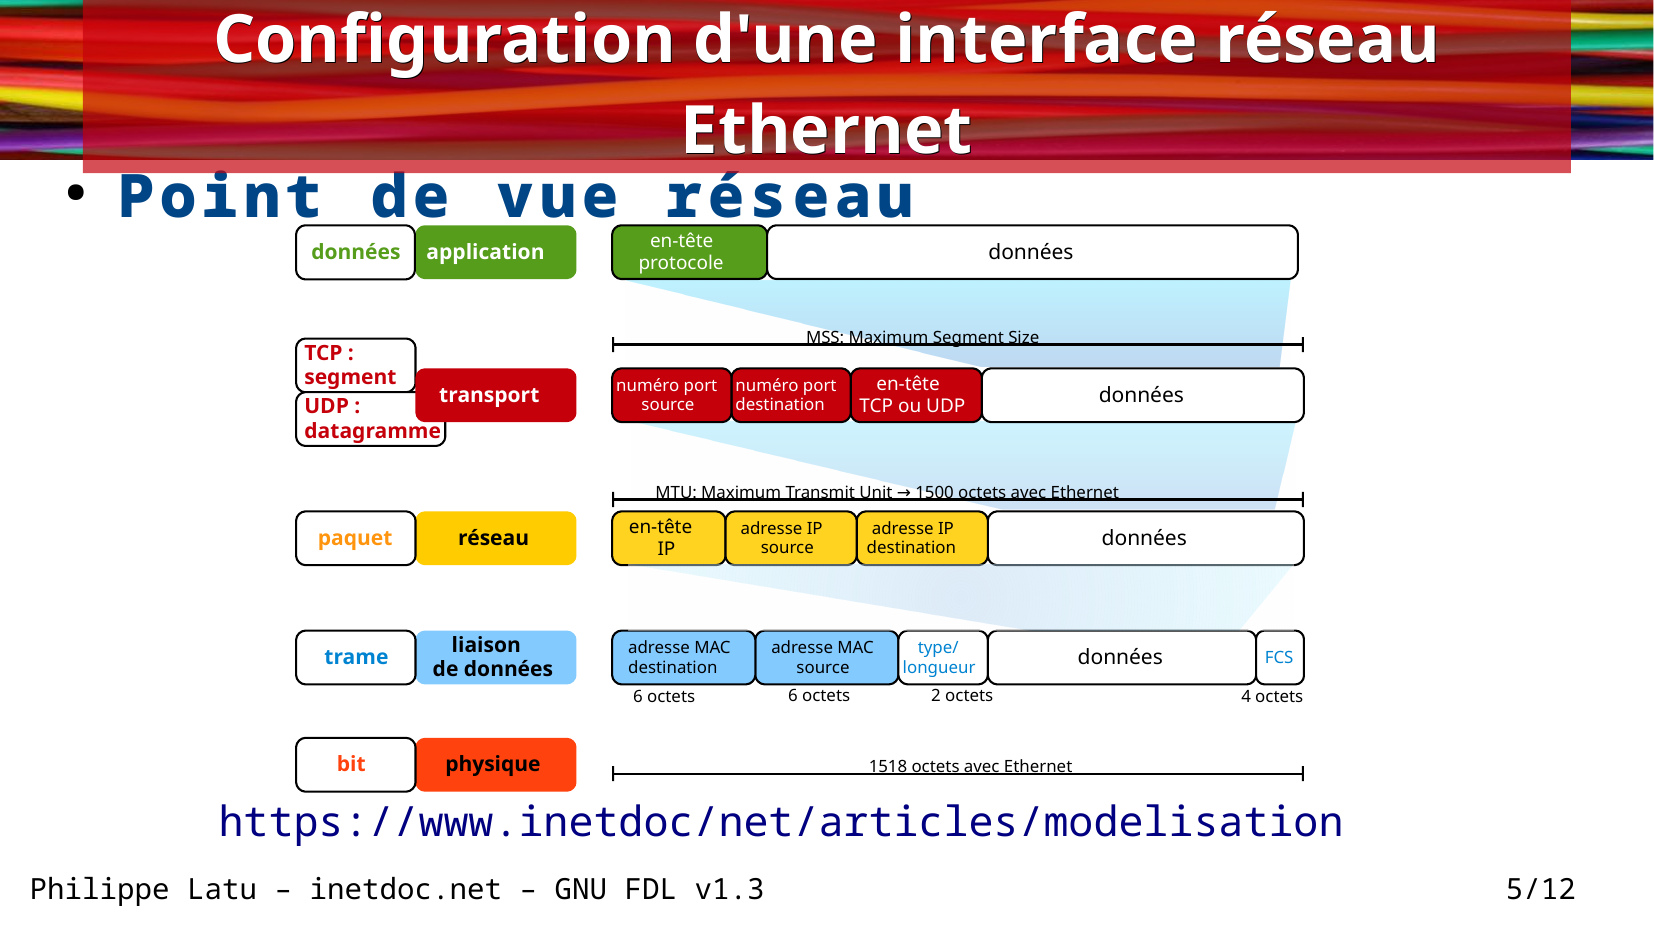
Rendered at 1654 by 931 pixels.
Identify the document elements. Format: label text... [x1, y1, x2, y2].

list Point de vue réseau [47, 153, 1559, 237]
text_box Philippe Latu – inetdoc.net – GNU FDL v1.3 <numéro>/12 [23, 861, 1619, 909]
title Configuration d'une interface réseau Ethernet [82, 10, 1571, 155]
picture [0, 0, 82, 160]
picture [1571, 0, 1654, 160]
text_box https://www.inetdoc/net/articles/modelisation [212, 767, 1382, 857]
picture [283, 212, 1359, 811]
